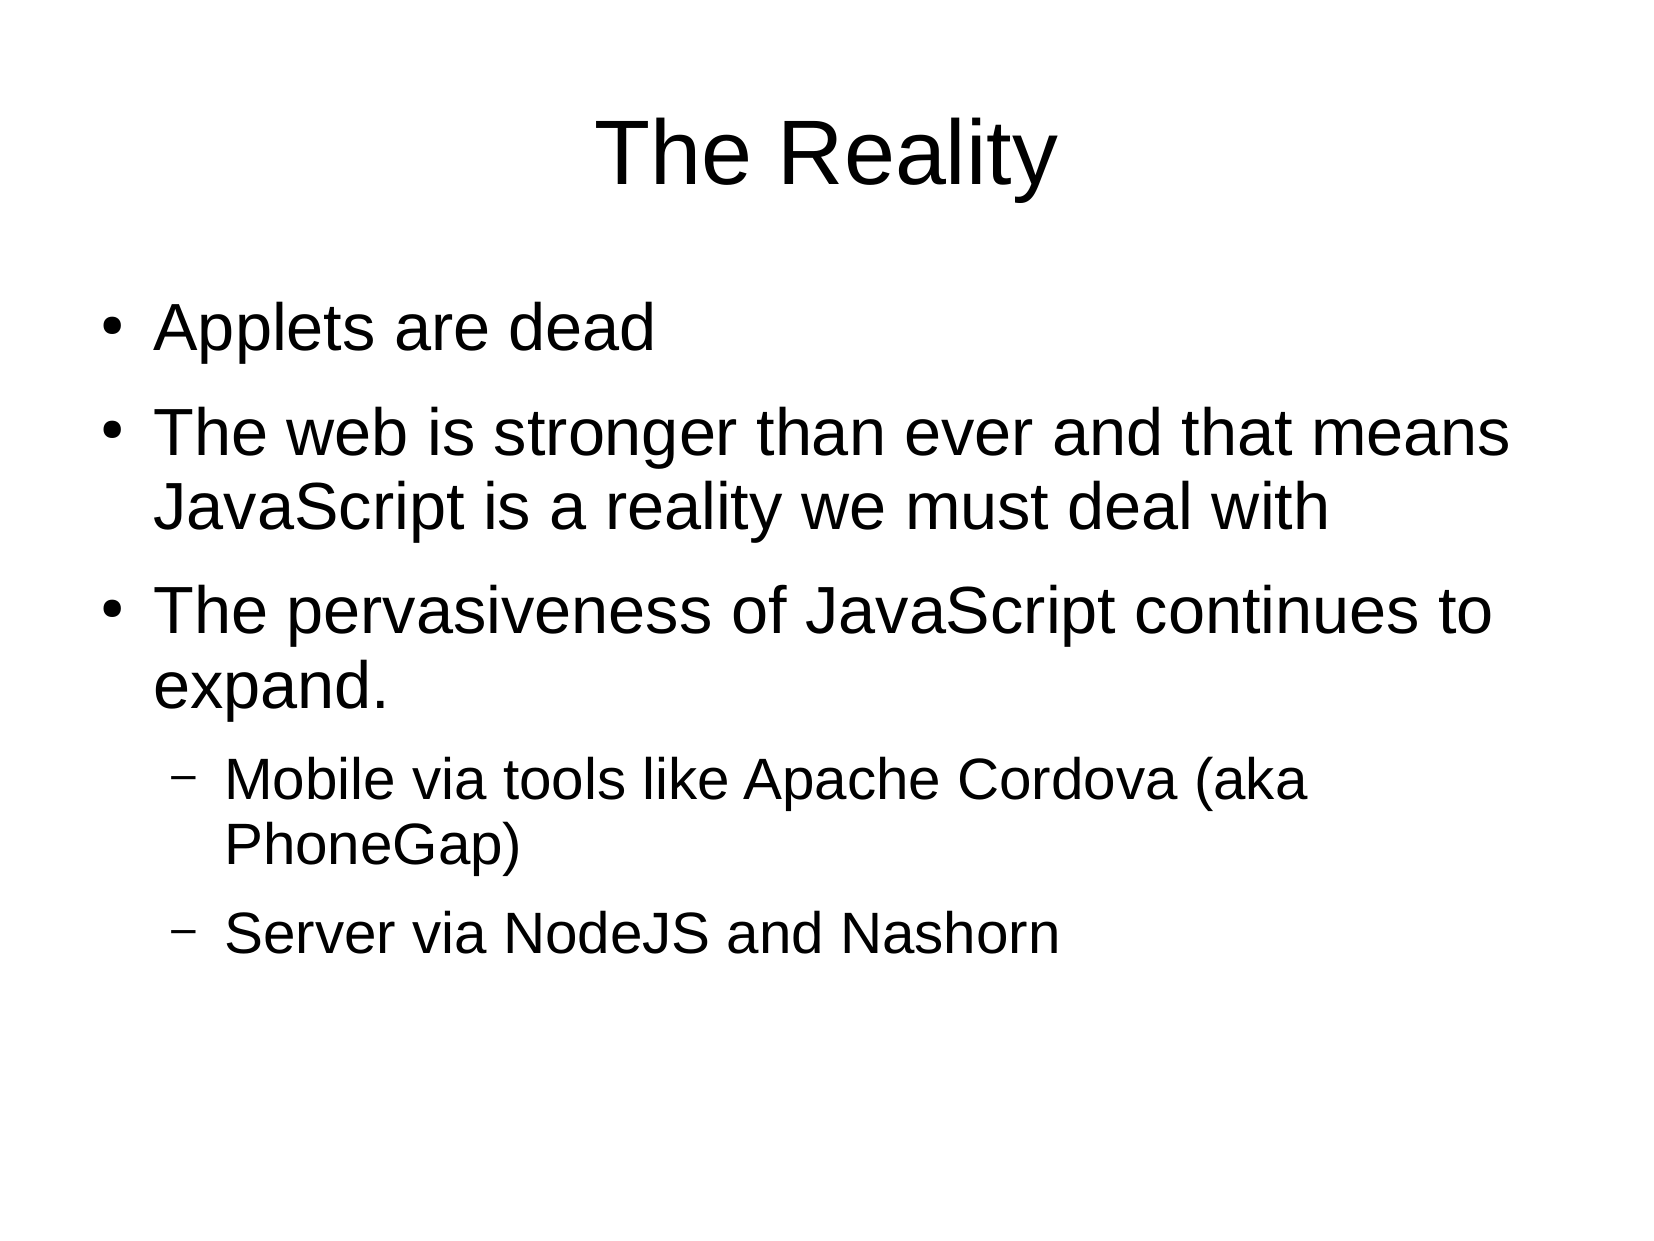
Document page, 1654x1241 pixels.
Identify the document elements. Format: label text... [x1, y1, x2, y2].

title The Reality [82, 49, 1571, 257]
list Applets are dead The web is stronger than ever and that means JavaScript is a reality we must deal with The pervasiveness of JavaScript continues to expand. Mobile via tools like Apache Cordova (aka PhoneGap) Server via NodeJS and Nashorn [82, 290, 1571, 1010]
